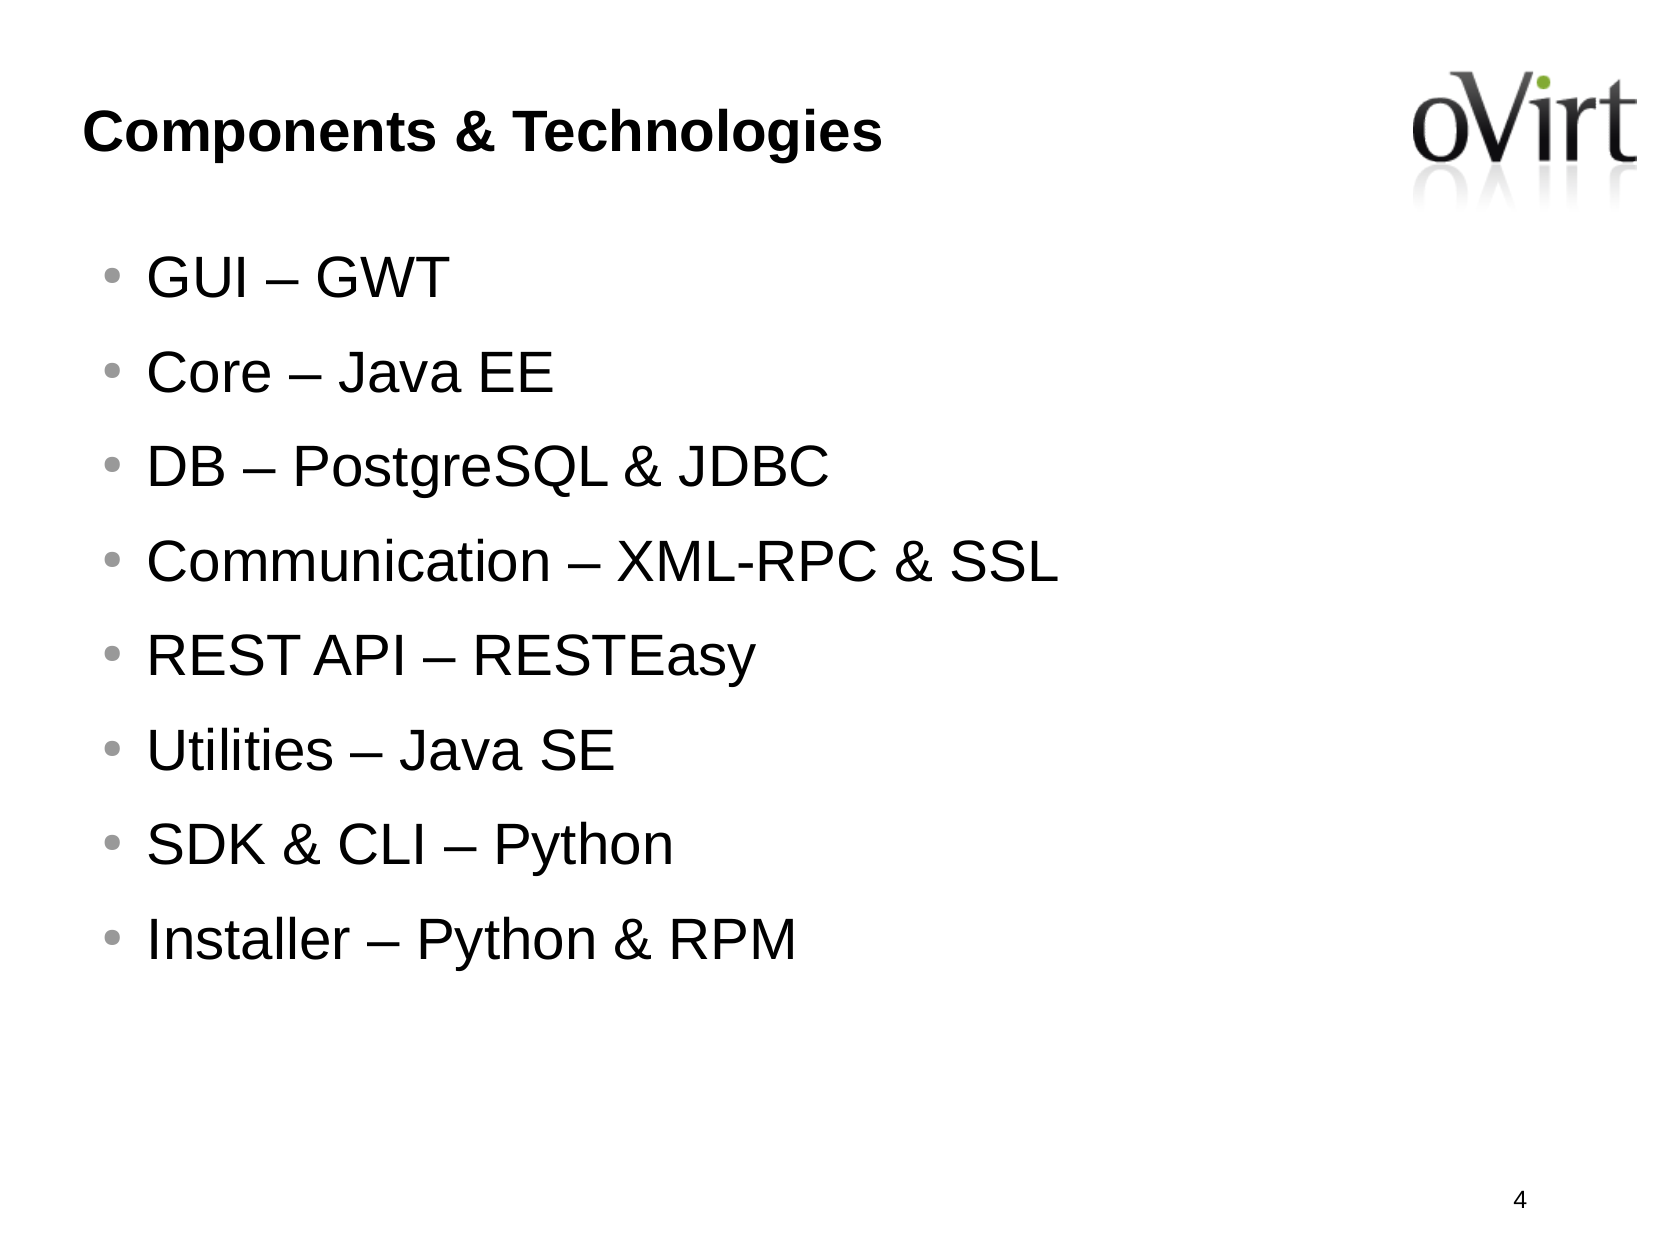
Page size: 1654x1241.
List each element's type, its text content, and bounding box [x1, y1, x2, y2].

title Components & Technologies [82, 37, 1303, 226]
list GUI – GWT Core – Java EE DB – PostgreSQL & JDBC Communication – XML-RPC & SSL REST API – RESTEasy Utilities – Java SE SDK & CLI – Python Installer – Python & RPM [86, 244, 1576, 1039]
picture [1413, 63, 1637, 212]
